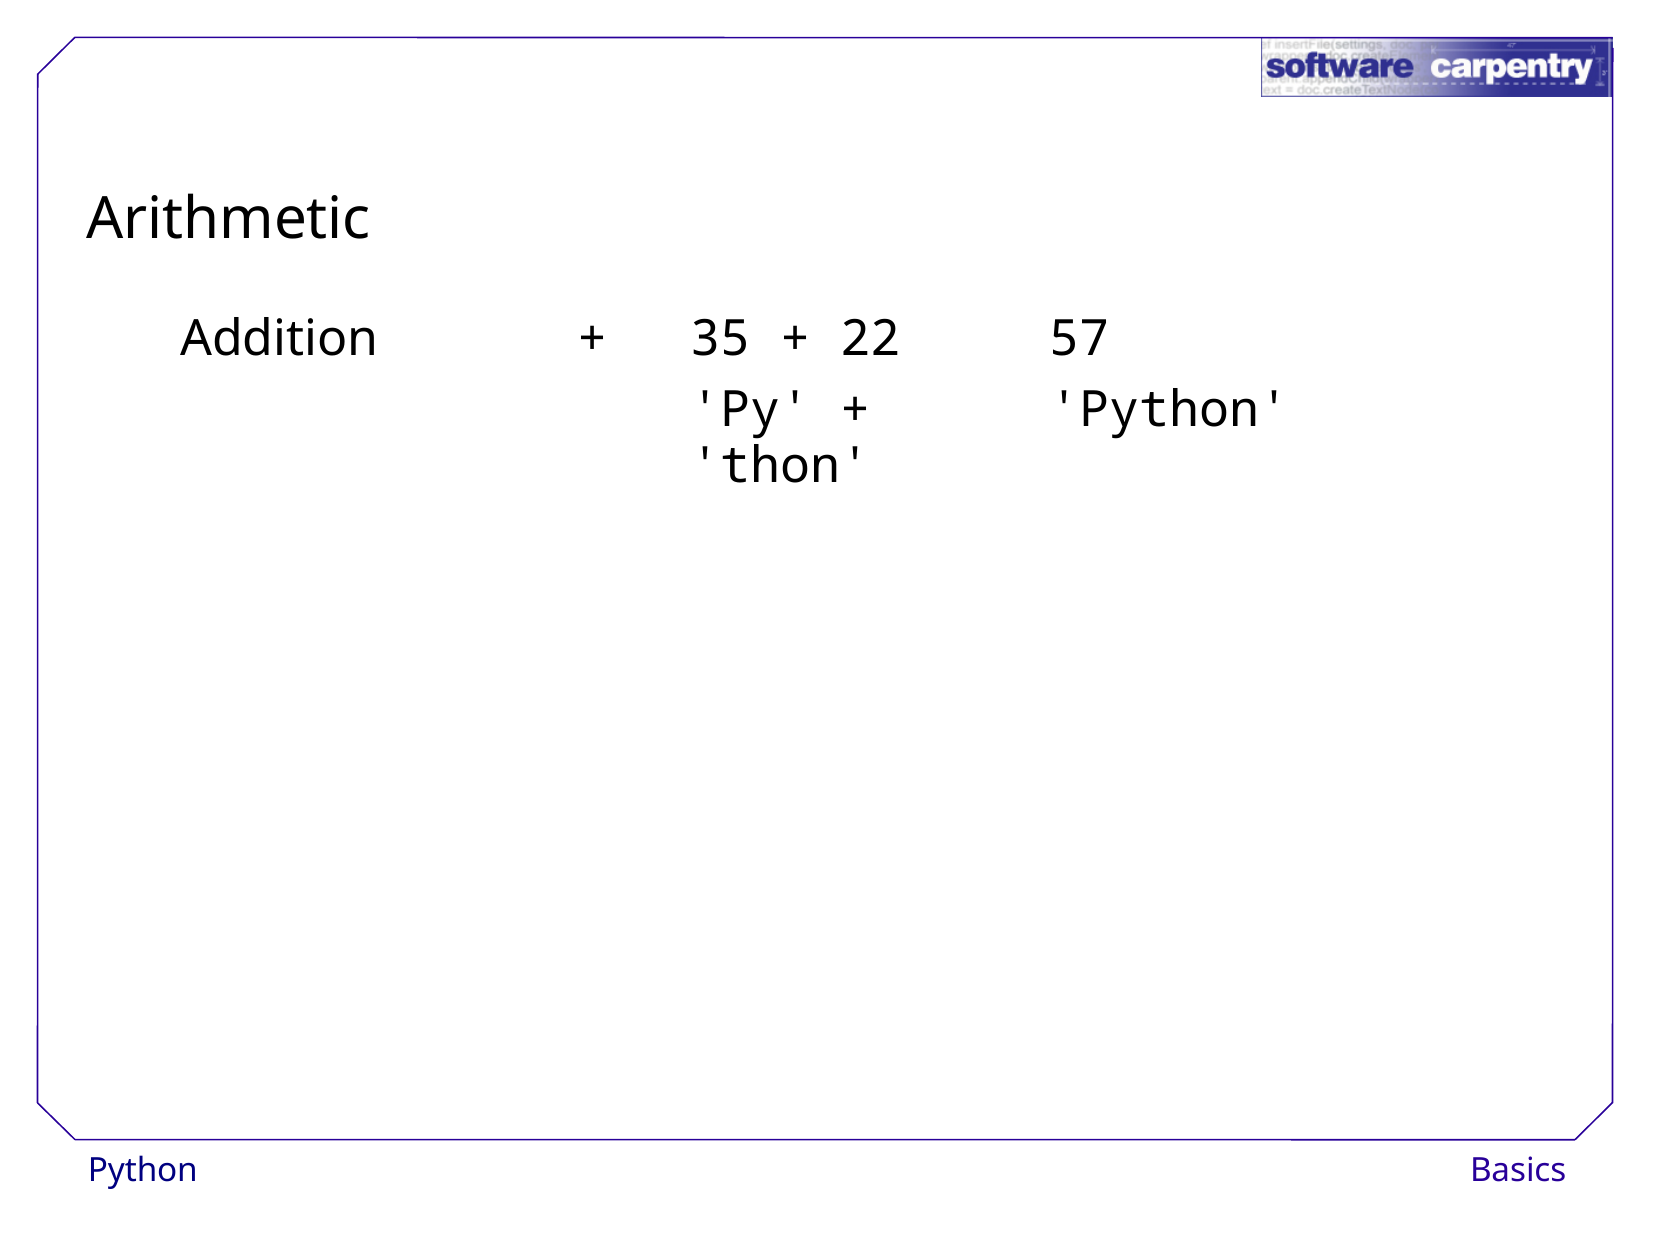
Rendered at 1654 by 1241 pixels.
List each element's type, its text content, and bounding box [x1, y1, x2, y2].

table_header + [562, 303, 676, 374]
table_cell 'Python' [1035, 374, 1441, 501]
picture [1261, 39, 1613, 97]
table_cell 'Py' + 'thon' [676, 374, 1035, 501]
table_cell [165, 374, 562, 501]
table_cell [562, 374, 676, 501]
table_header 57 [1035, 303, 1441, 374]
table_header 35 + 22 [676, 303, 1035, 374]
table_header Addition [165, 303, 562, 374]
text_box Arithmetic [71, 138, 536, 259]
